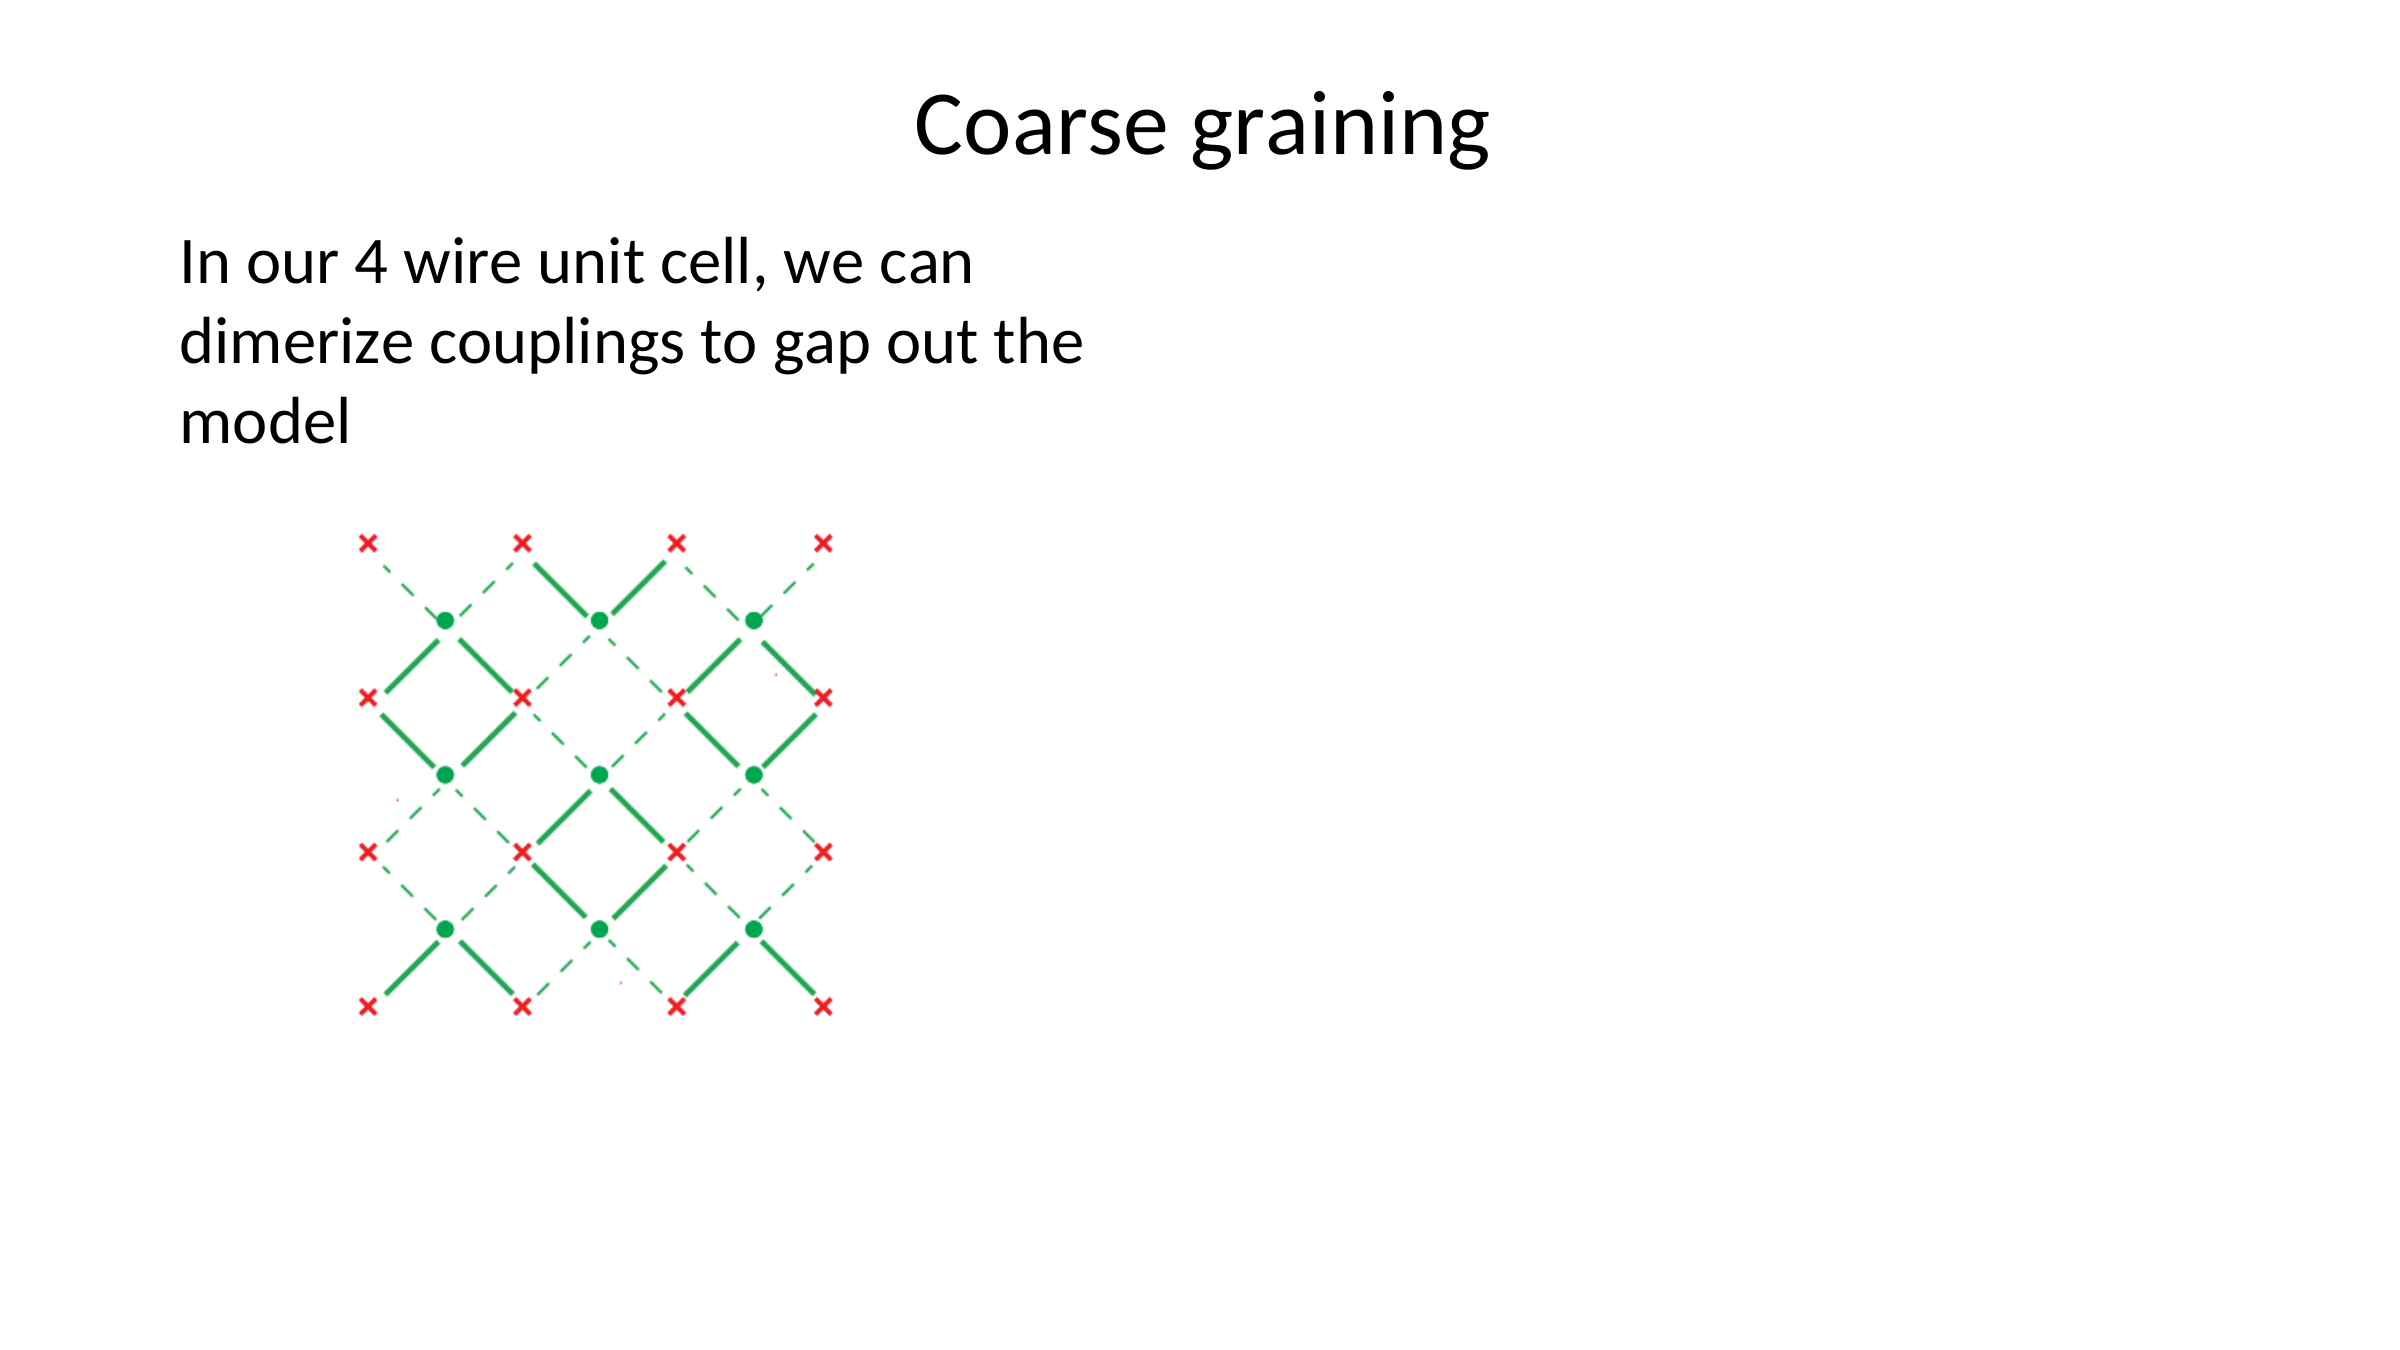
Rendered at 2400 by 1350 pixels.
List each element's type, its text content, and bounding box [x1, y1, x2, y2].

text_box In our 4 wire unit cell, we can dimerize couplings to gap out the model [165, 209, 1126, 705]
picture [330, 509, 879, 1049]
text_box Coarse graining [900, 55, 2236, 180]
